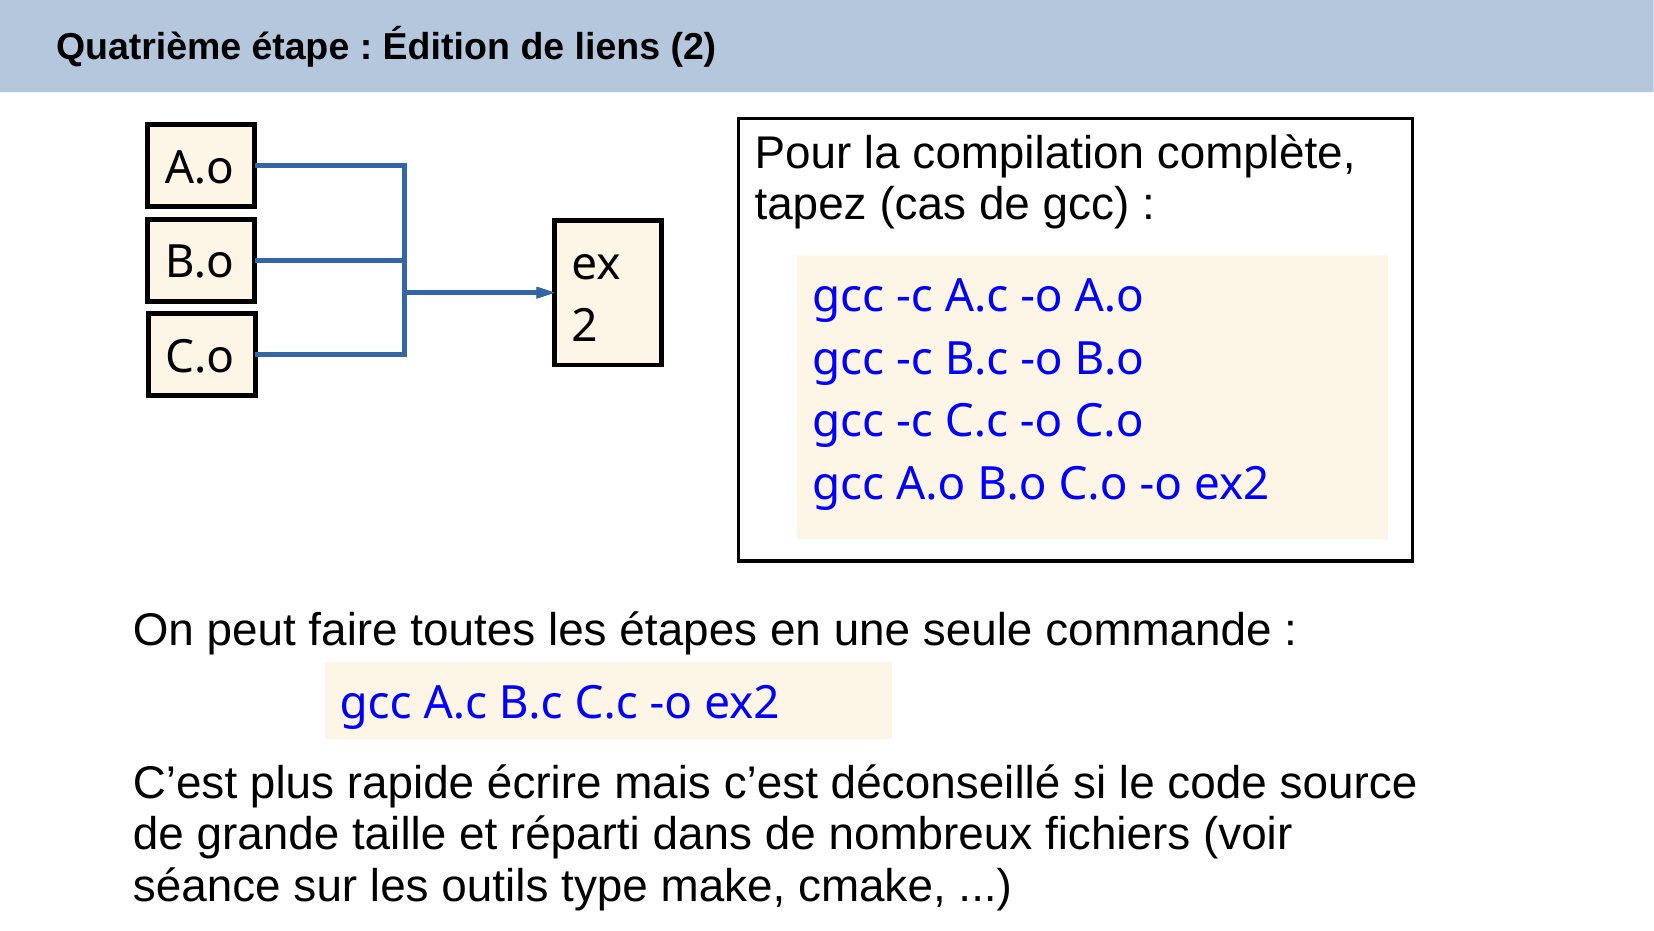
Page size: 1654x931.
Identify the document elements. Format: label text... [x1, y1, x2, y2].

text_box gcc A.c B.c C.c -o ex2 [324, 662, 892, 739]
text_box Quatrième étape : Édition de liens (2) [0, 0, 1654, 93]
text_box Pour la compilation complète, tapez (cas de gcc) : [738, 118, 1413, 562]
text_box ex2 [554, 220, 662, 302]
text_box B.o [147, 219, 255, 301]
text_box C.o [148, 313, 256, 395]
text_box On peut faire toutes les étapes en une seule commande : C’est plus rapide écrire mais c’est déconseillé si le code source de grande taille et réparti dans de nombreux fichiers (voir séance sur les outils type make, cmake, ...) [118, 596, 1447, 919]
text_box gcc -c A.c -o A.o gcc -c B.c -o B.o gcc -c C.c -o C.o gcc A.o B.o C.o -o ex2 [797, 255, 1388, 540]
text_box A.o [147, 124, 255, 206]
